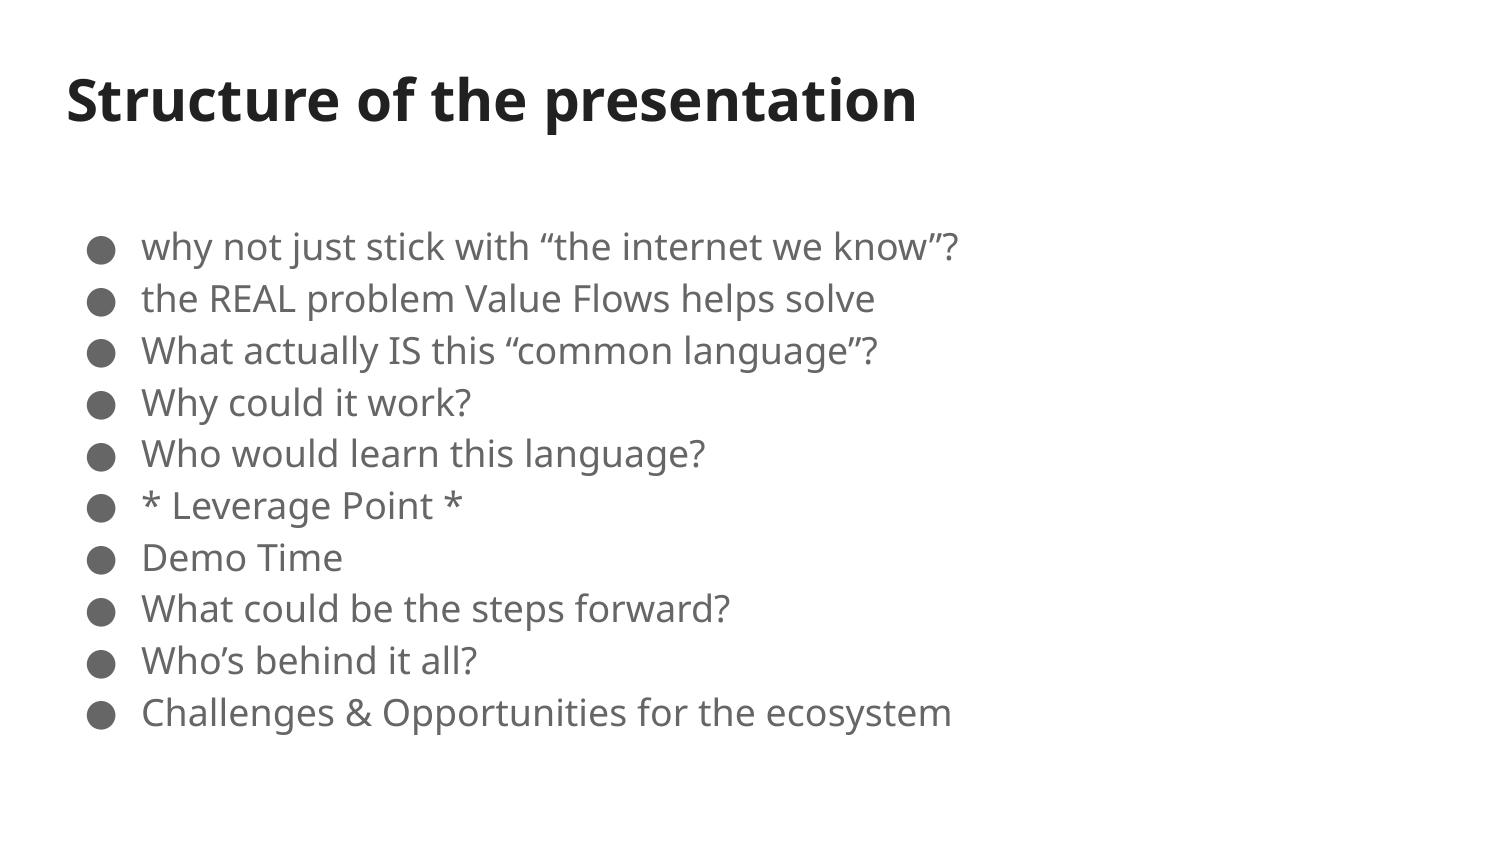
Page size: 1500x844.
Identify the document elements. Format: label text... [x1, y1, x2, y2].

list why not just stick with “the internet we know”? the REAL problem Value Flows helps solve What actually IS this “common language”? Why could it work? Who would learn this language? * Leverage Point * Demo Time What could be the steps forward? Who’s behind it all? Challenges & Opportunities for the ecosystem [51, 201, 1449, 750]
title Structure of the presentation [51, 48, 1449, 180]
